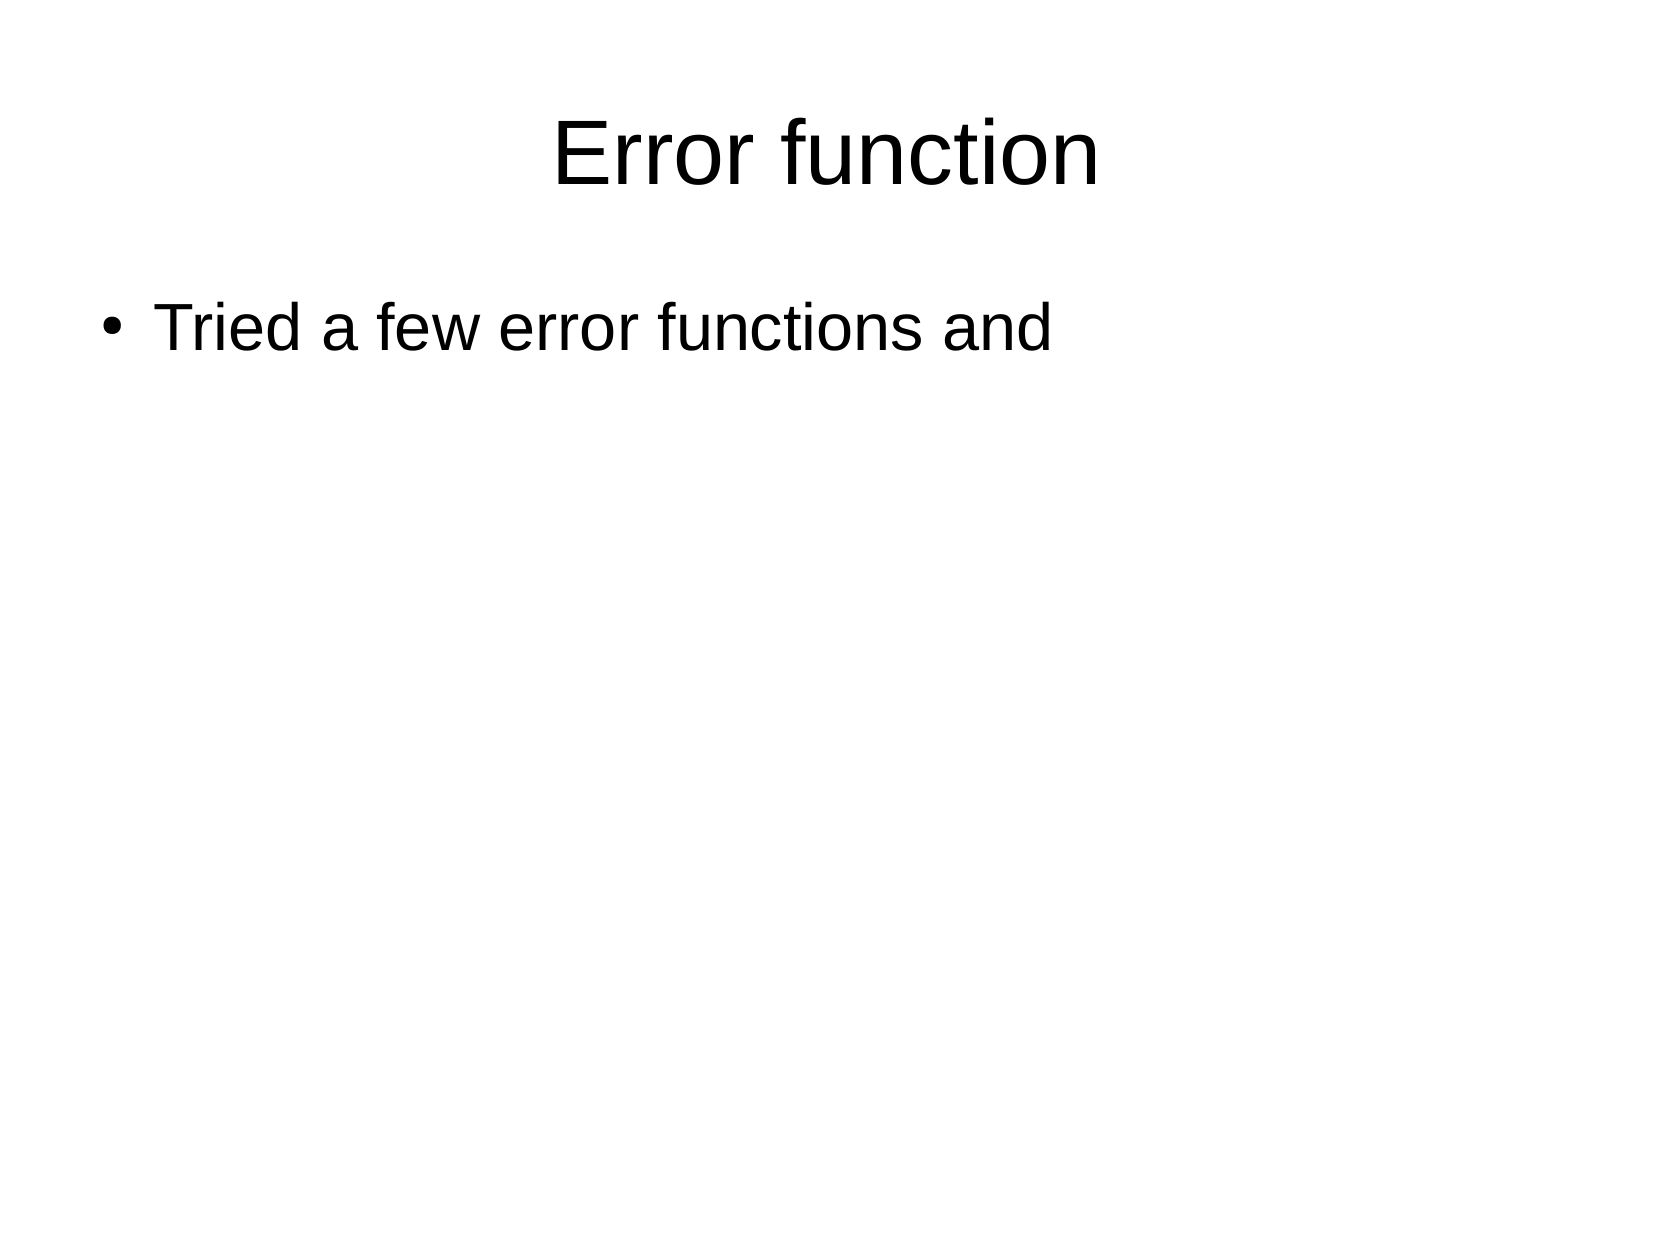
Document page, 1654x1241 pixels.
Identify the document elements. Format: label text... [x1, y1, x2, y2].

title Error function [82, 49, 1571, 257]
list Tried a few error functions and [82, 290, 1571, 1010]
